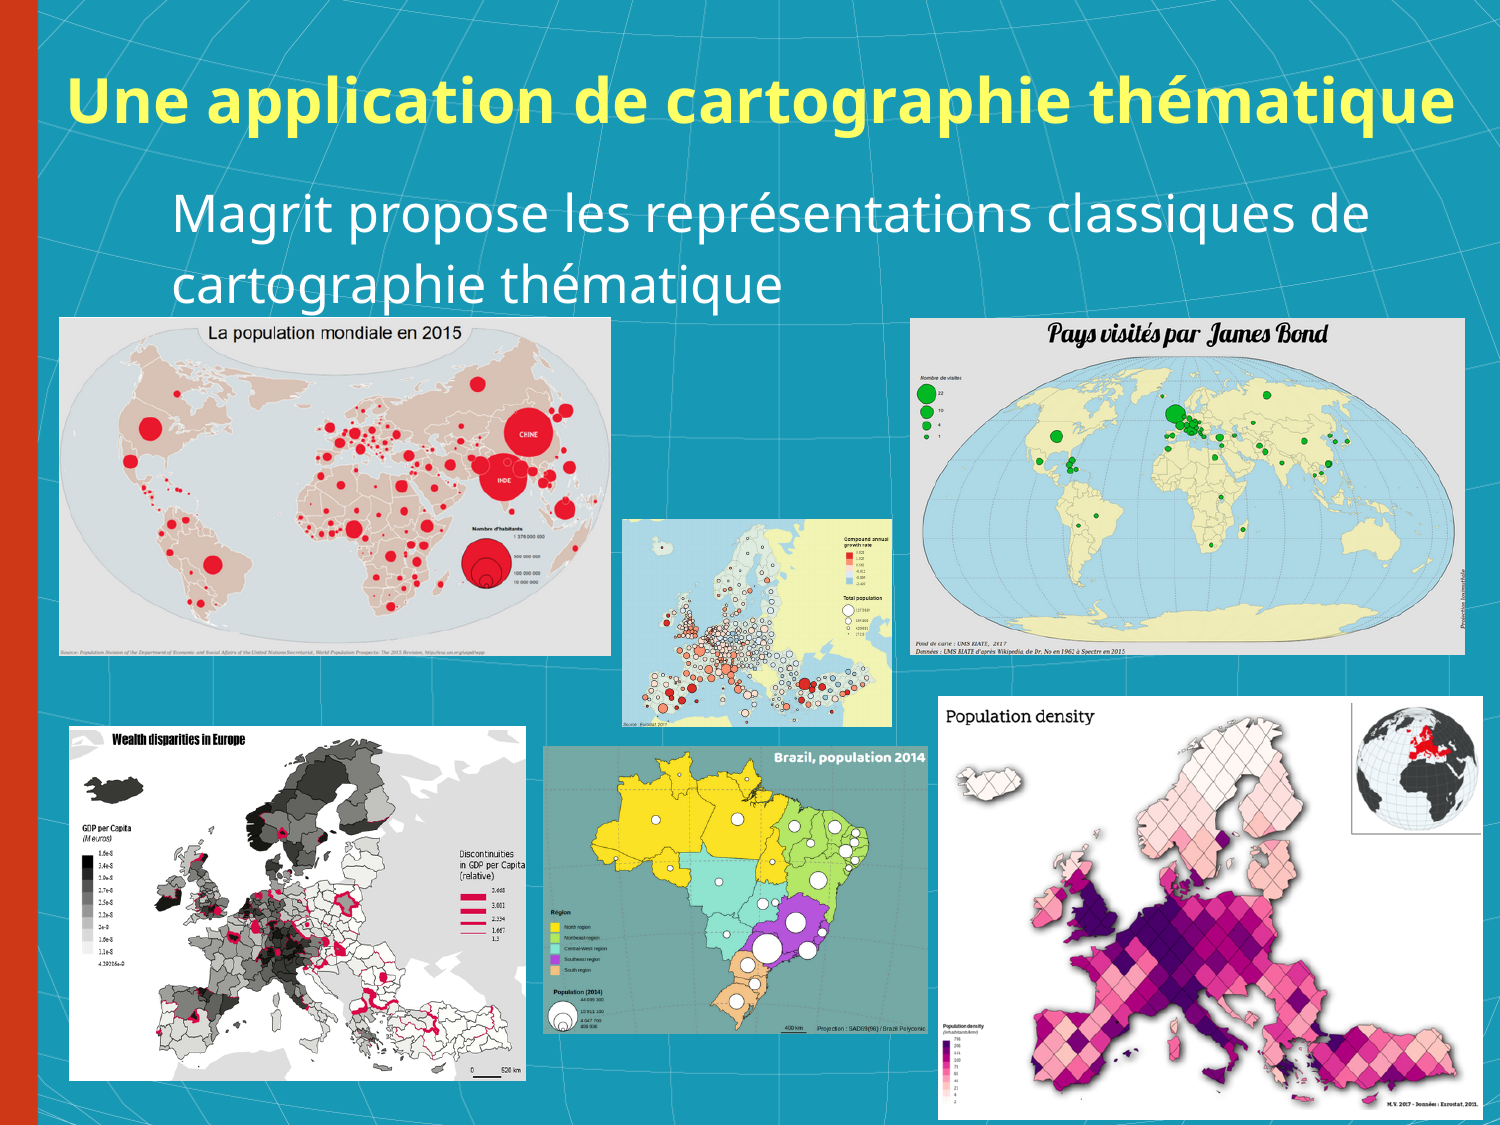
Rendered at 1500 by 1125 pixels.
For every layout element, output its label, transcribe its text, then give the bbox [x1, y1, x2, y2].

list Magrit propose les représentations classiques de cartographie thématique [59, 177, 1477, 830]
title Une application de cartographie thématique [65, 20, 1477, 177]
picture [0, 0, 1500, 1125]
